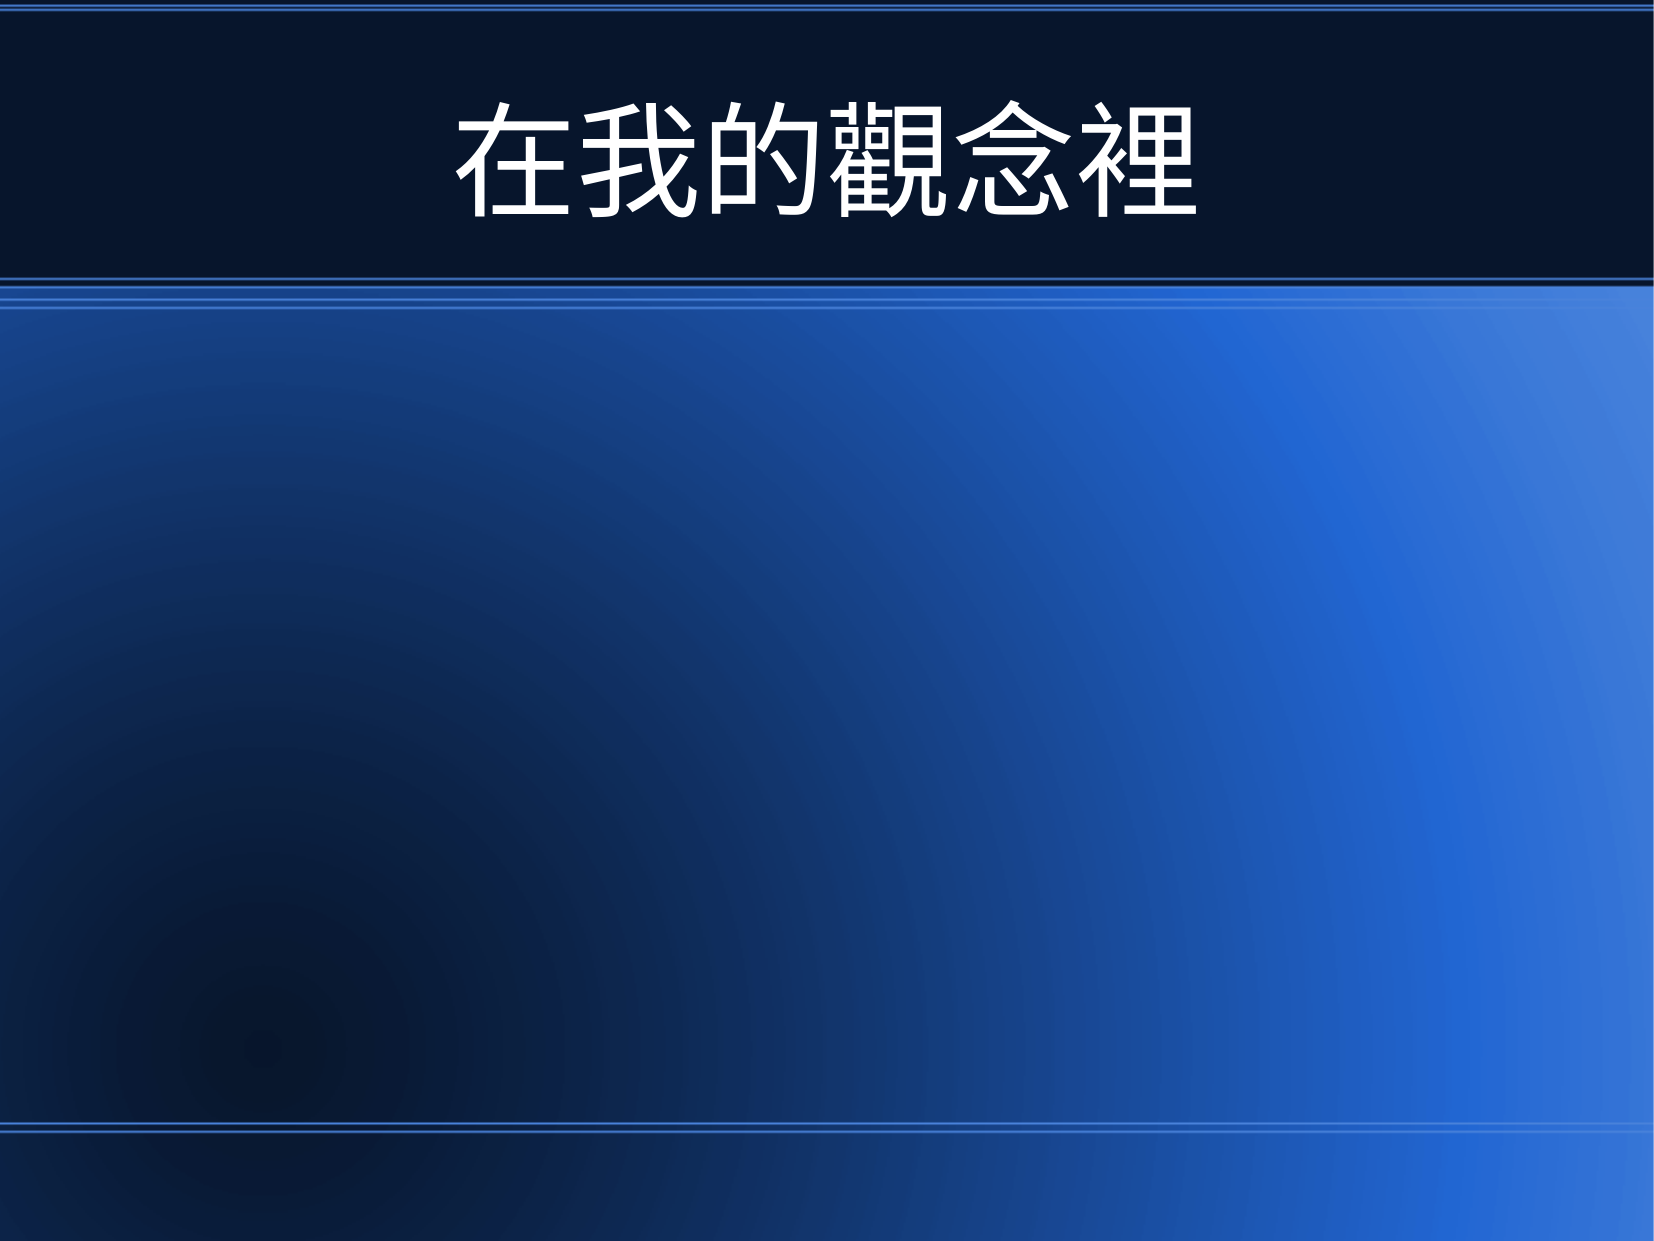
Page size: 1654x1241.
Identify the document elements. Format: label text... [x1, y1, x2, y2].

title 在我的觀念裡 [82, 49, 1571, 257]
picture [0, 0, 1654, 1241]
